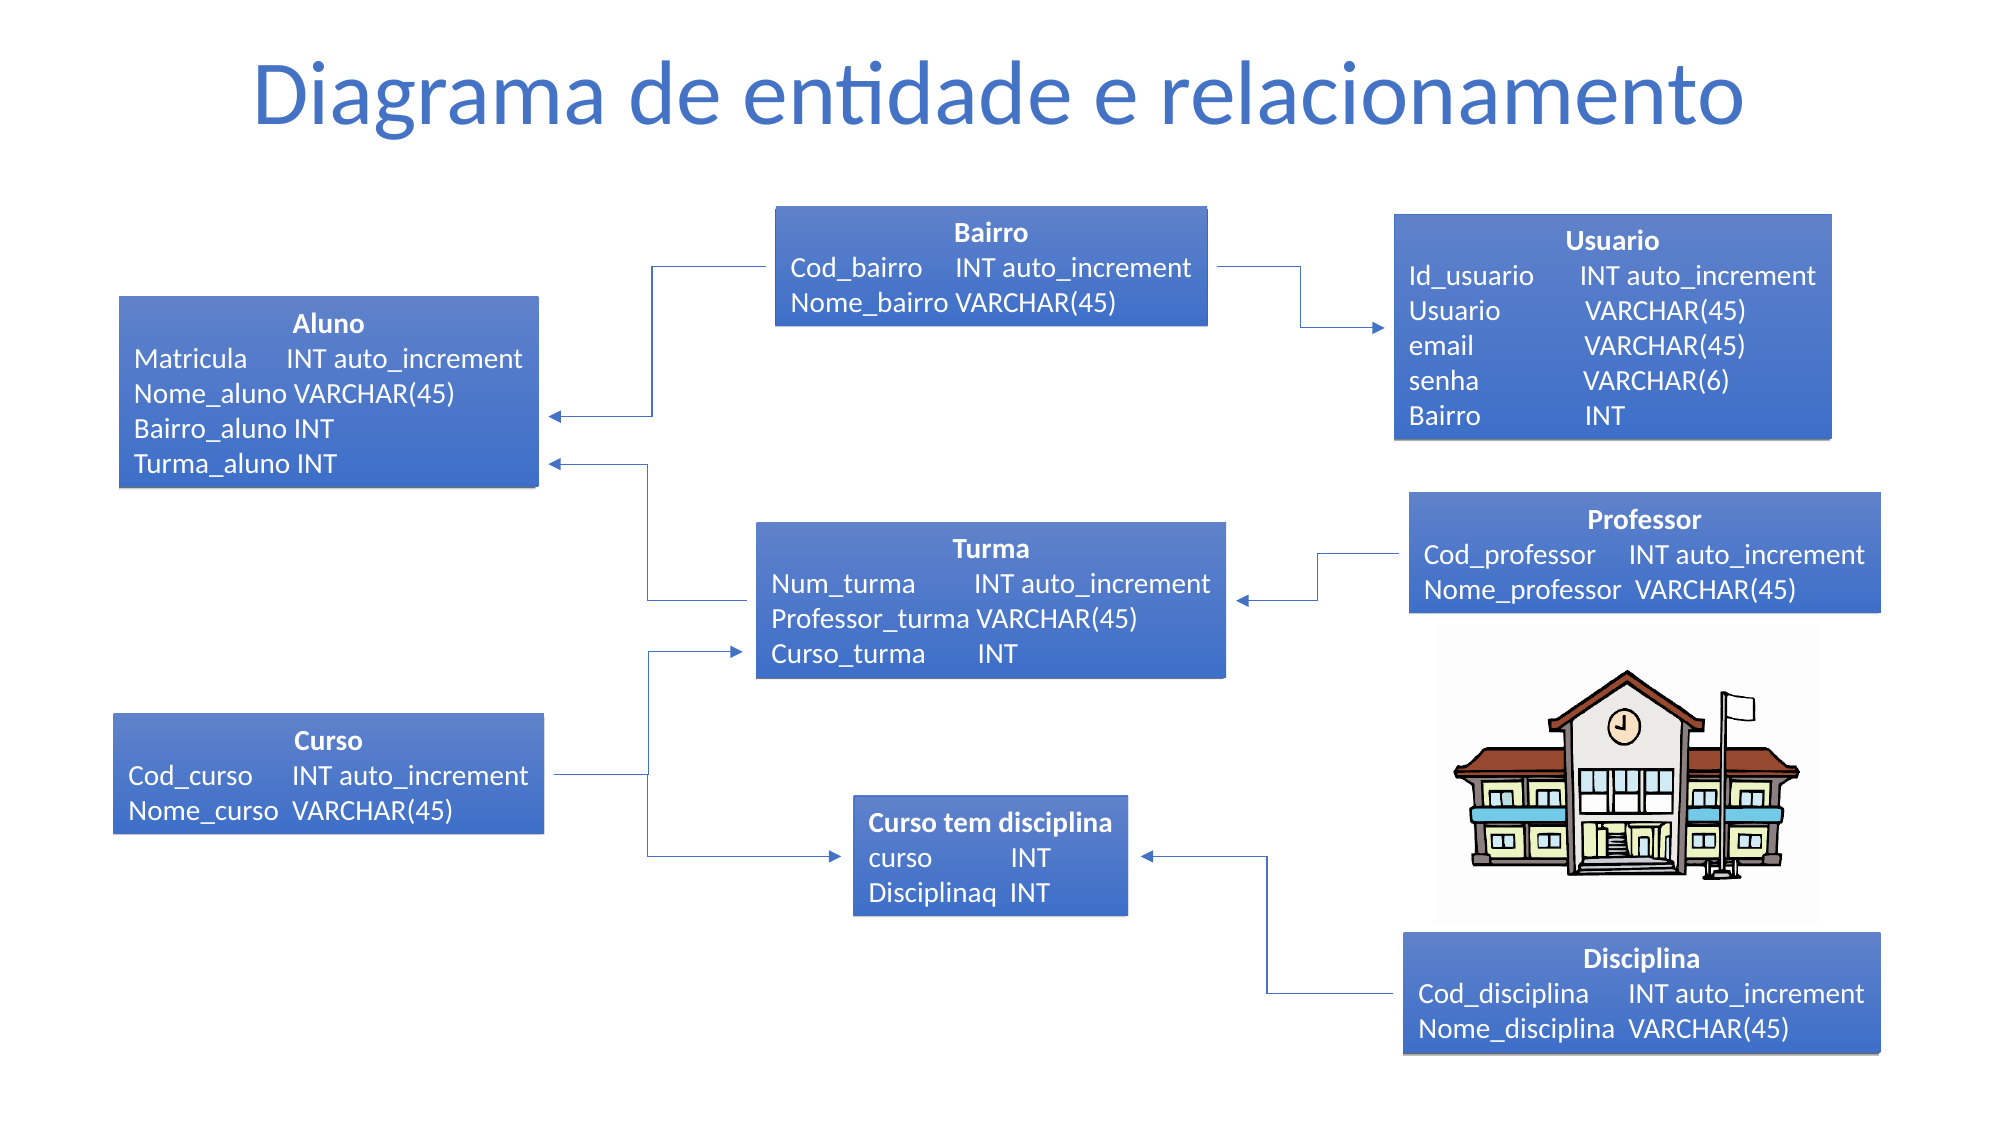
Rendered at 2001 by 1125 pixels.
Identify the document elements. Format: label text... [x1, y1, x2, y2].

text_box Diagrama de entidade e relacionamento [236, 25, 1763, 151]
text_box Curso tem disciplina curso INT Disciplinaq INT [853, 795, 1129, 916]
picture [1434, 624, 1818, 925]
text_box Bairro Cod_bairro INT auto_increment Nome_bairro VARCHAR(45) [775, 206, 1208, 326]
text_box Usuario Id_usuario INT auto_increment Usuario VARCHAR(45) email VARCHAR(45) senha VARCHAR(6) Bairro INT [1394, 214, 1832, 439]
text_box Turma Num_turma INT auto_increment Professor_turma VARCHAR(45) Curso_turma INT [756, 522, 1227, 678]
text_box Professor Cod_professor INT auto_increment Nome_professor VARCHAR(45) [1409, 492, 1881, 613]
text_box Disciplina Cod_disciplina INT auto_increment Nome_disciplina VARCHAR(45) [1403, 932, 1881, 1053]
text_box Aluno Matricula INT auto_increment Nome_aluno VARCHAR(45) Bairro_aluno INT Turma_aluno INT [119, 296, 539, 487]
text_box Curso Cod_curso INT auto_increment Nome_curso VARCHAR(45) [113, 713, 544, 834]
